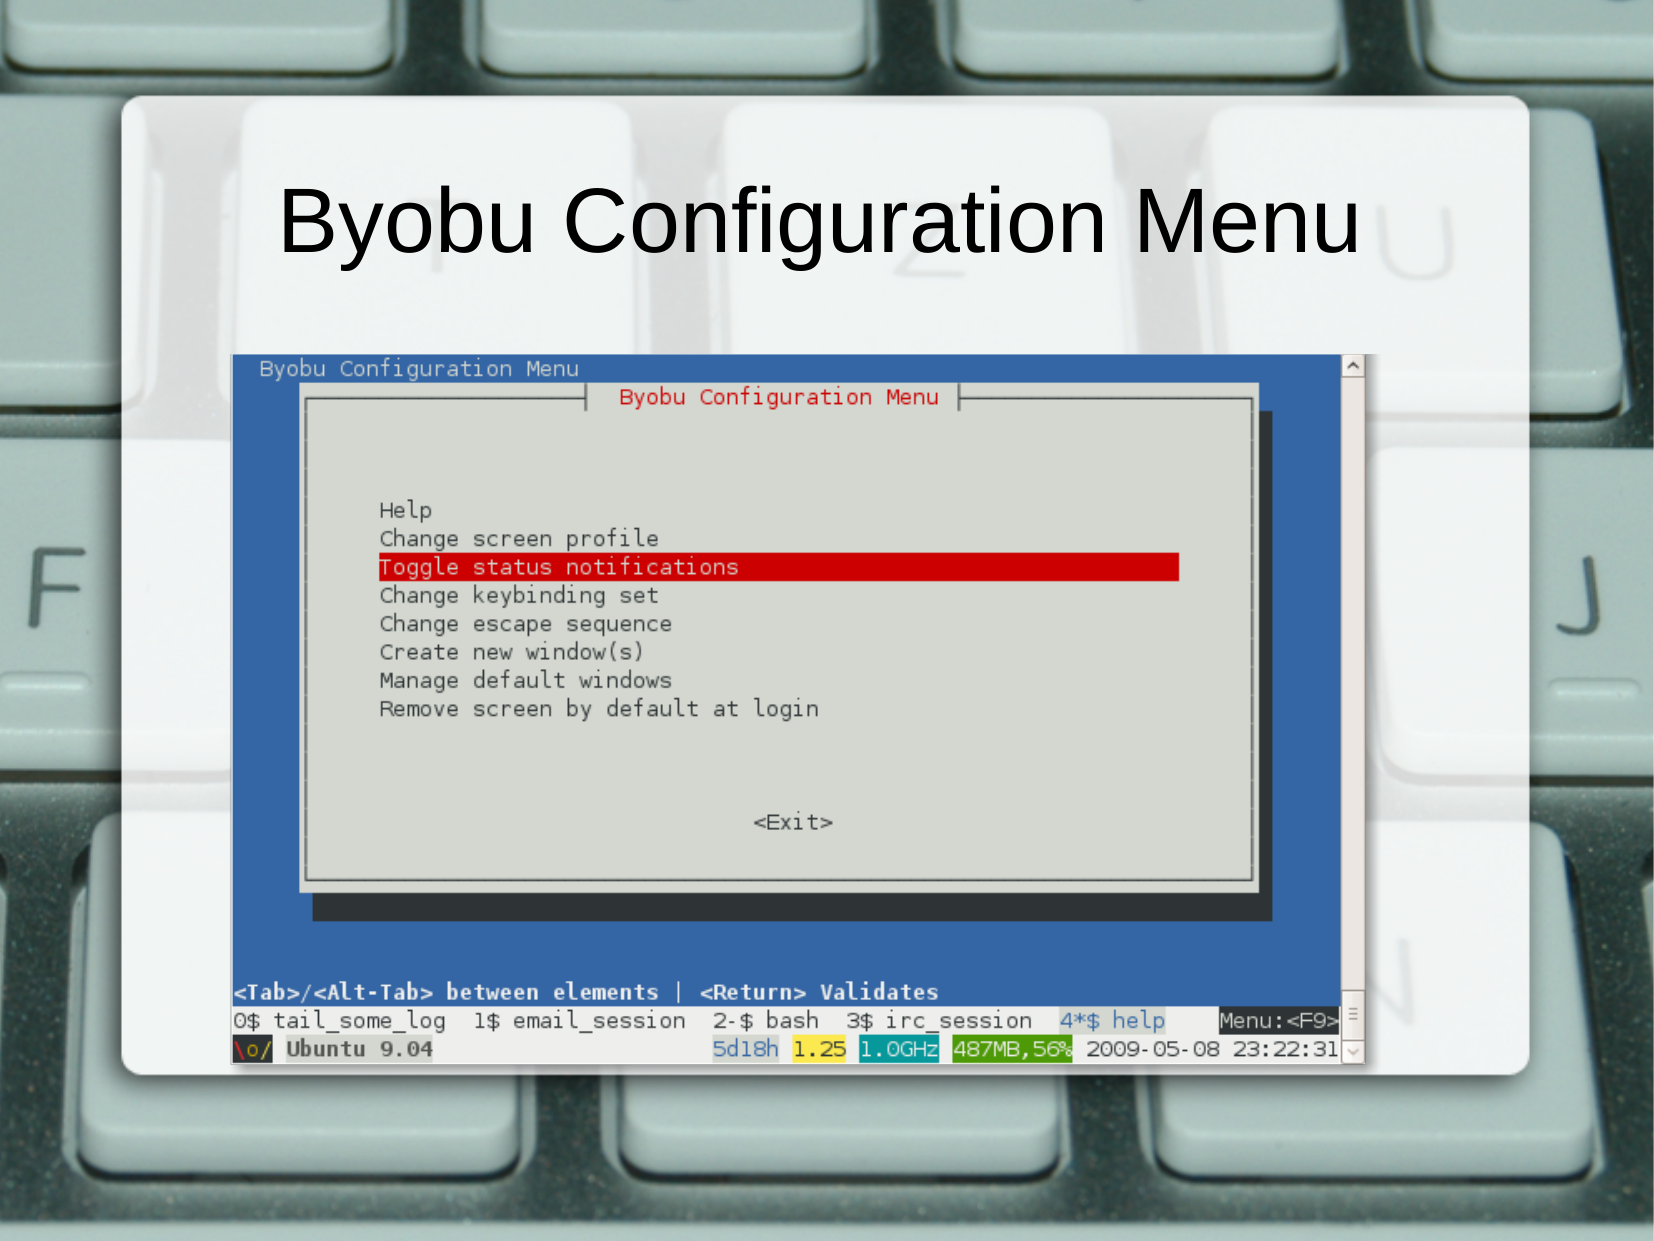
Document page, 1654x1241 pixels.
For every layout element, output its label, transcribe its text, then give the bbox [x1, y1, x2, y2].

chart [147, 354, 1506, 1241]
picture [0, 0, 1654, 1241]
title Byobu Configuration Menu [135, 125, 1506, 318]
